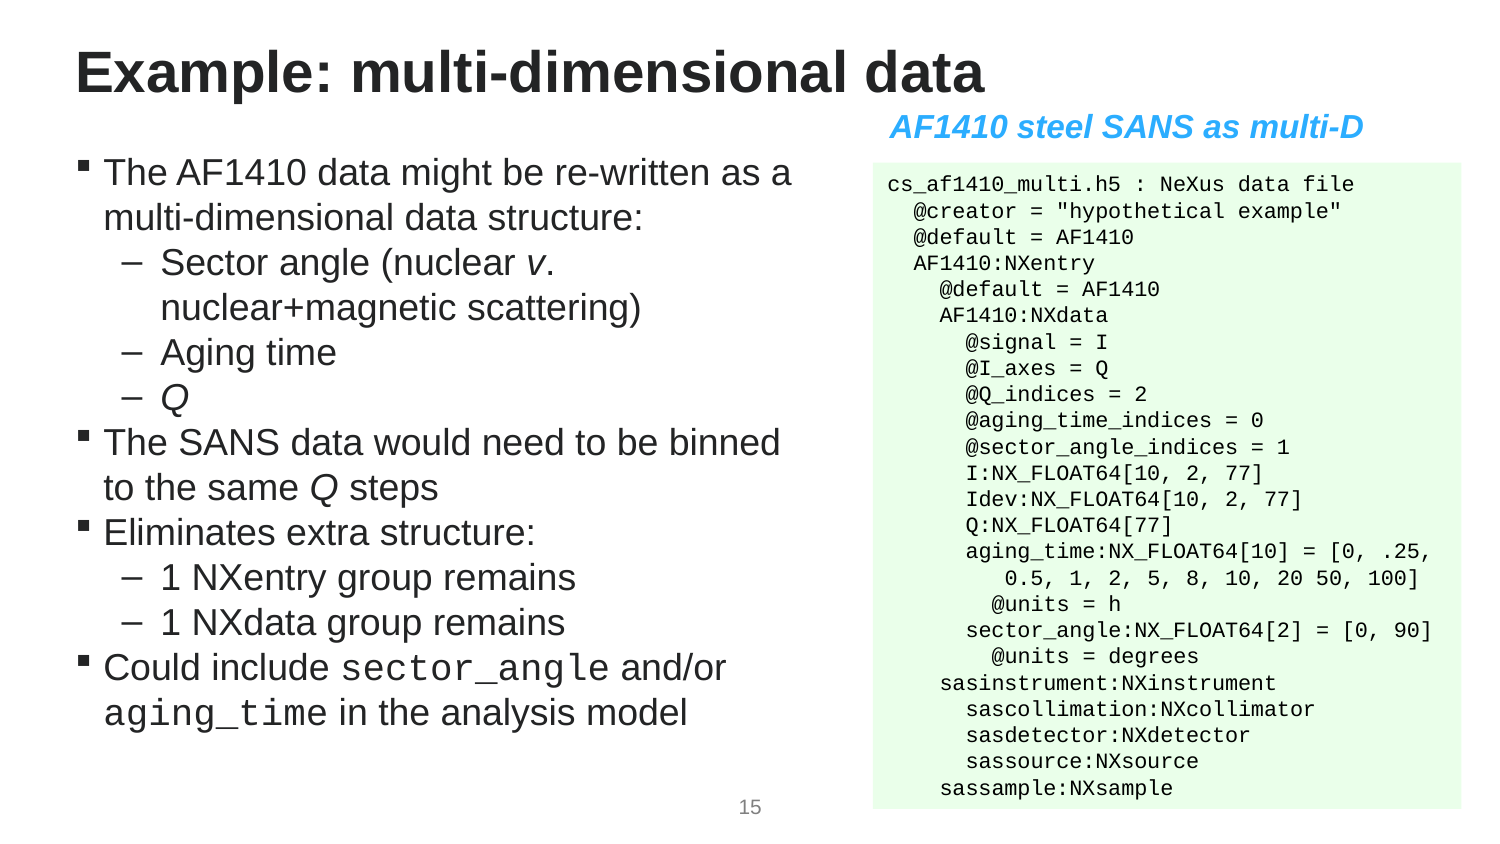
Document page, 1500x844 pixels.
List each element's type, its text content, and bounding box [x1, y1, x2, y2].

text_box The AF1410 data might be re-written as a multi-dimensional data structure: Sector angle (nuclear v. nuclear+magnetic scattering) Aging time Q The SANS data would need to be binned to the same Q steps Eliminates extra structure: 1 NXentry group remains 1 NXdata group remains Could include sector_angle and/or aging_time in the analysis model [75, 147, 803, 761]
text_box Example: multi-dimensional data [75, 23, 1449, 104]
text_box <number> [712, 796, 788, 819]
text_box cs_af1410_multi.h5 : NeXus data file @creator = "hypothetical example" @default = AF1410 AF1410:NXentry @default = AF1410 AF1410:NXdata @signal = I @I_axes = Q @Q_indices = 2 @aging_time_indices = 0 @sector_angle_indices = 1 I:NX_FLOAT64[10, 2, 77] Idev:NX_FLOAT64[10, 2, 77] Q:NX_FLOAT64[77] aging_time:NX_FLOAT64[10] = [0, .25, 0.5, 1, 2, 5, 8, 10, 20 50, 100] @units = h sector_angle:NX_FLOAT64[2] = [0, 90] @units = degrees sasinstrument:NXinstrument sascollimation:NXcollimator sasdetector:NXdetector sassource:NXsource sassample:NXsample [872, 162, 1462, 809]
text_box AF1410 steel SANS as multi-D [874, 98, 1380, 153]
